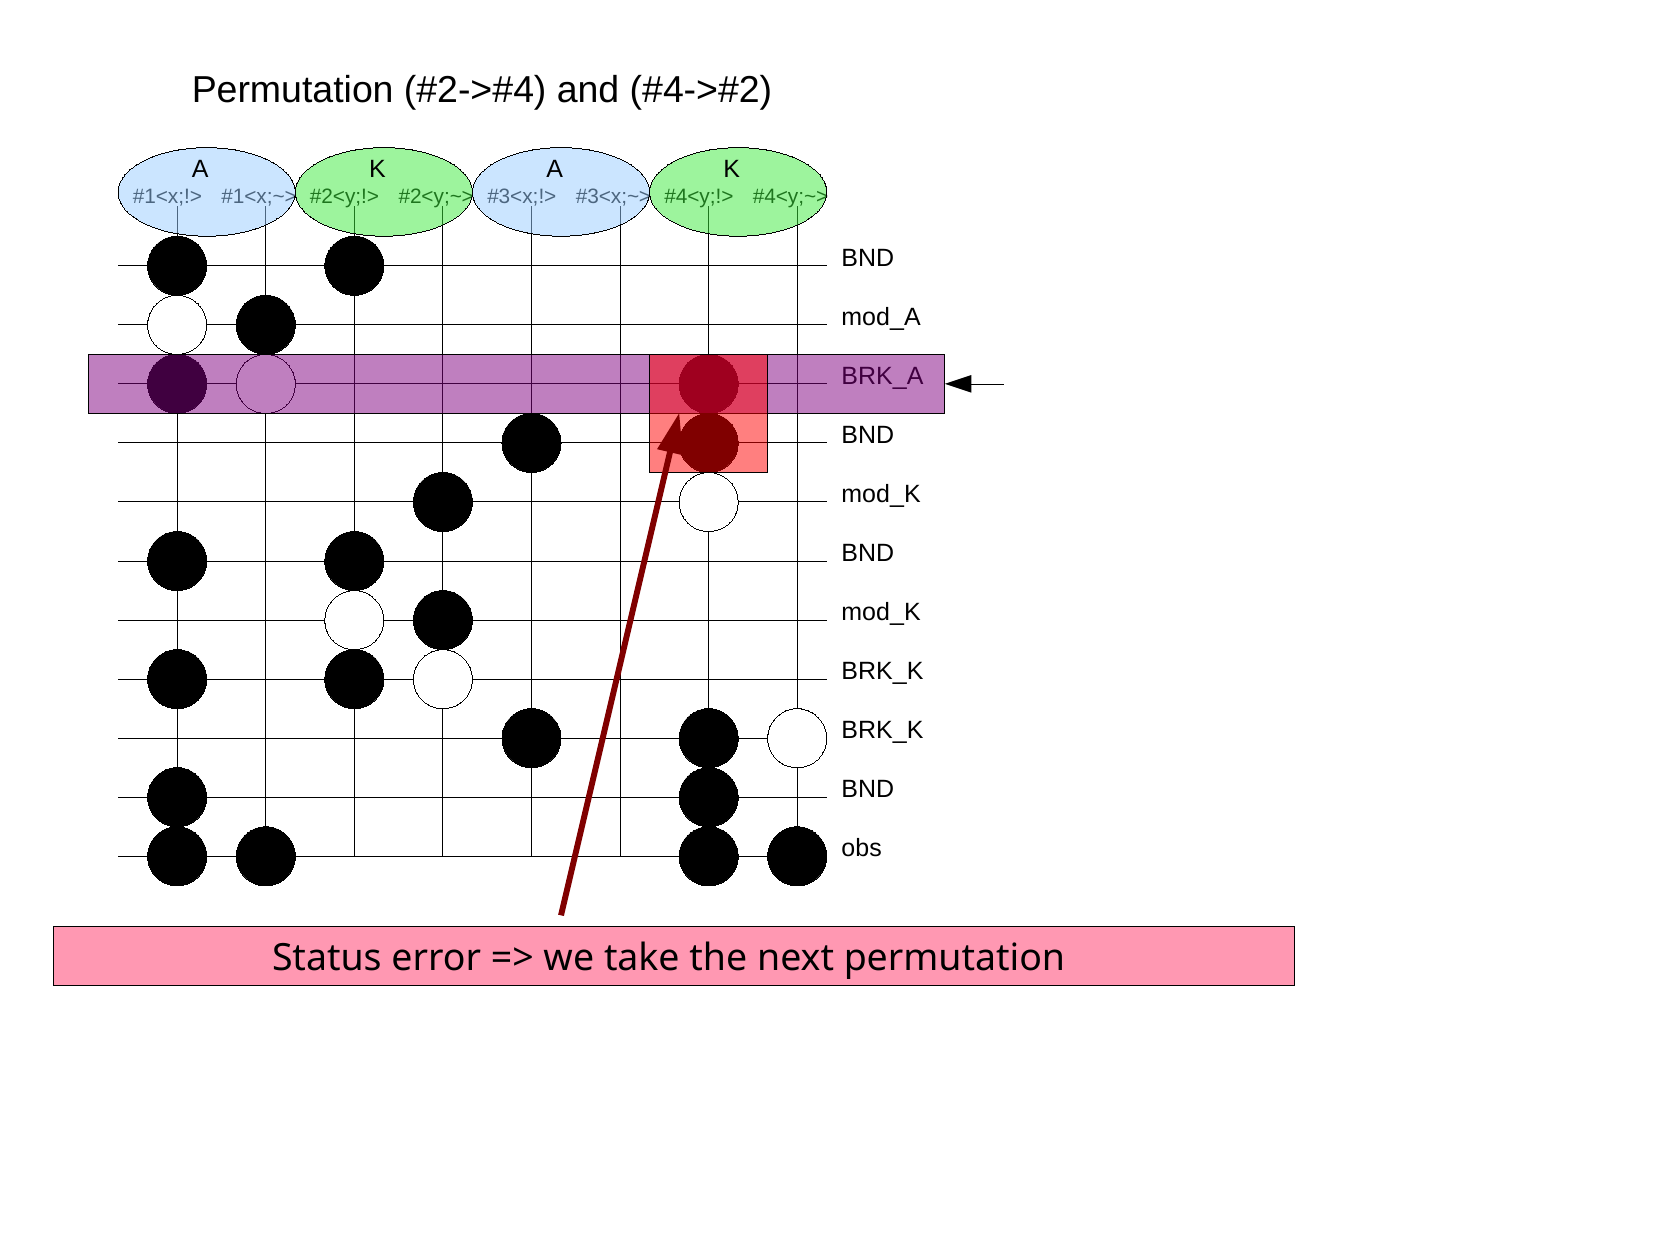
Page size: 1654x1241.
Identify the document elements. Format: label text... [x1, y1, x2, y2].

text_box A [177, 147, 224, 191]
text_box [147, 767, 207, 886]
text_box BND [826, 236, 910, 295]
text_box [413, 472, 473, 532]
text_box [679, 708, 739, 886]
text_box [767, 708, 827, 768]
text_box BRK_K [826, 649, 939, 708]
text_box [324, 531, 384, 709]
text_box [118, 148, 827, 237]
text_box mod_K [826, 590, 937, 649]
text_box [501, 708, 562, 768]
text_box [324, 236, 384, 296]
text_box #1<x;~> [284, 200, 295, 215]
text_box #2<y;!> [295, 198, 307, 215]
text_box mod_A [826, 295, 937, 354]
text_box [147, 531, 207, 591]
text_box #3<x;~> [638, 201, 649, 215]
text_box K [354, 147, 401, 191]
text_box #4<y;!> [649, 197, 661, 215]
text_box BRK_K [826, 708, 939, 768]
text_box #1<x;!> [118, 199, 129, 215]
text_box [413, 590, 473, 709]
text_box #4<y;~> [815, 177, 843, 215]
text_box [88, 236, 945, 532]
text_box K [708, 147, 756, 191]
text_box obs [826, 826, 897, 886]
text_box Permutation (#2->#4) and (#4->#2) [177, 61, 788, 119]
text_box BND [826, 414, 910, 472]
text_box [767, 826, 827, 886]
text_box [147, 649, 207, 709]
text_box #3<x;!> [472, 197, 484, 215]
text_box BND [826, 767, 910, 827]
text_box BND [826, 531, 910, 590]
text_box A [531, 147, 578, 191]
text_box mod_K [826, 472, 937, 532]
text_box [236, 826, 296, 886]
text_box Status error => we take the next permutation [53, 926, 1295, 986]
text_box #2<y;~> [461, 200, 472, 215]
